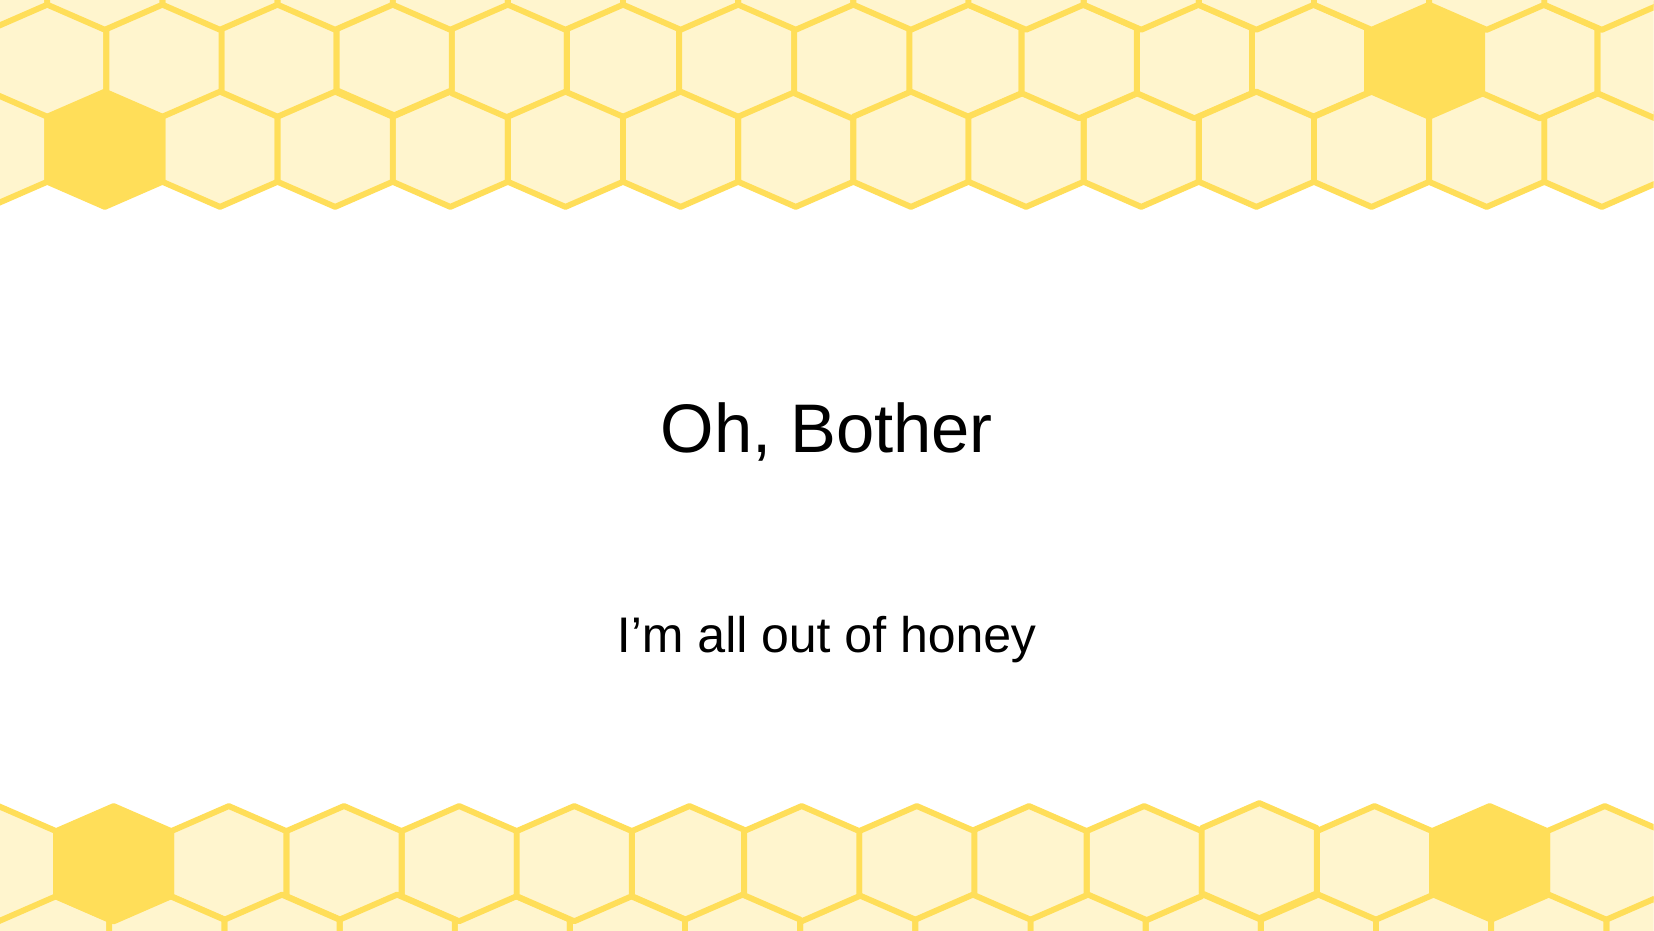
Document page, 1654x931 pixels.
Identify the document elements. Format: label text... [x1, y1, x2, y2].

title Oh, Bother [88, 324, 1565, 532]
subtitle I’m all out of honey [88, 561, 1565, 709]
